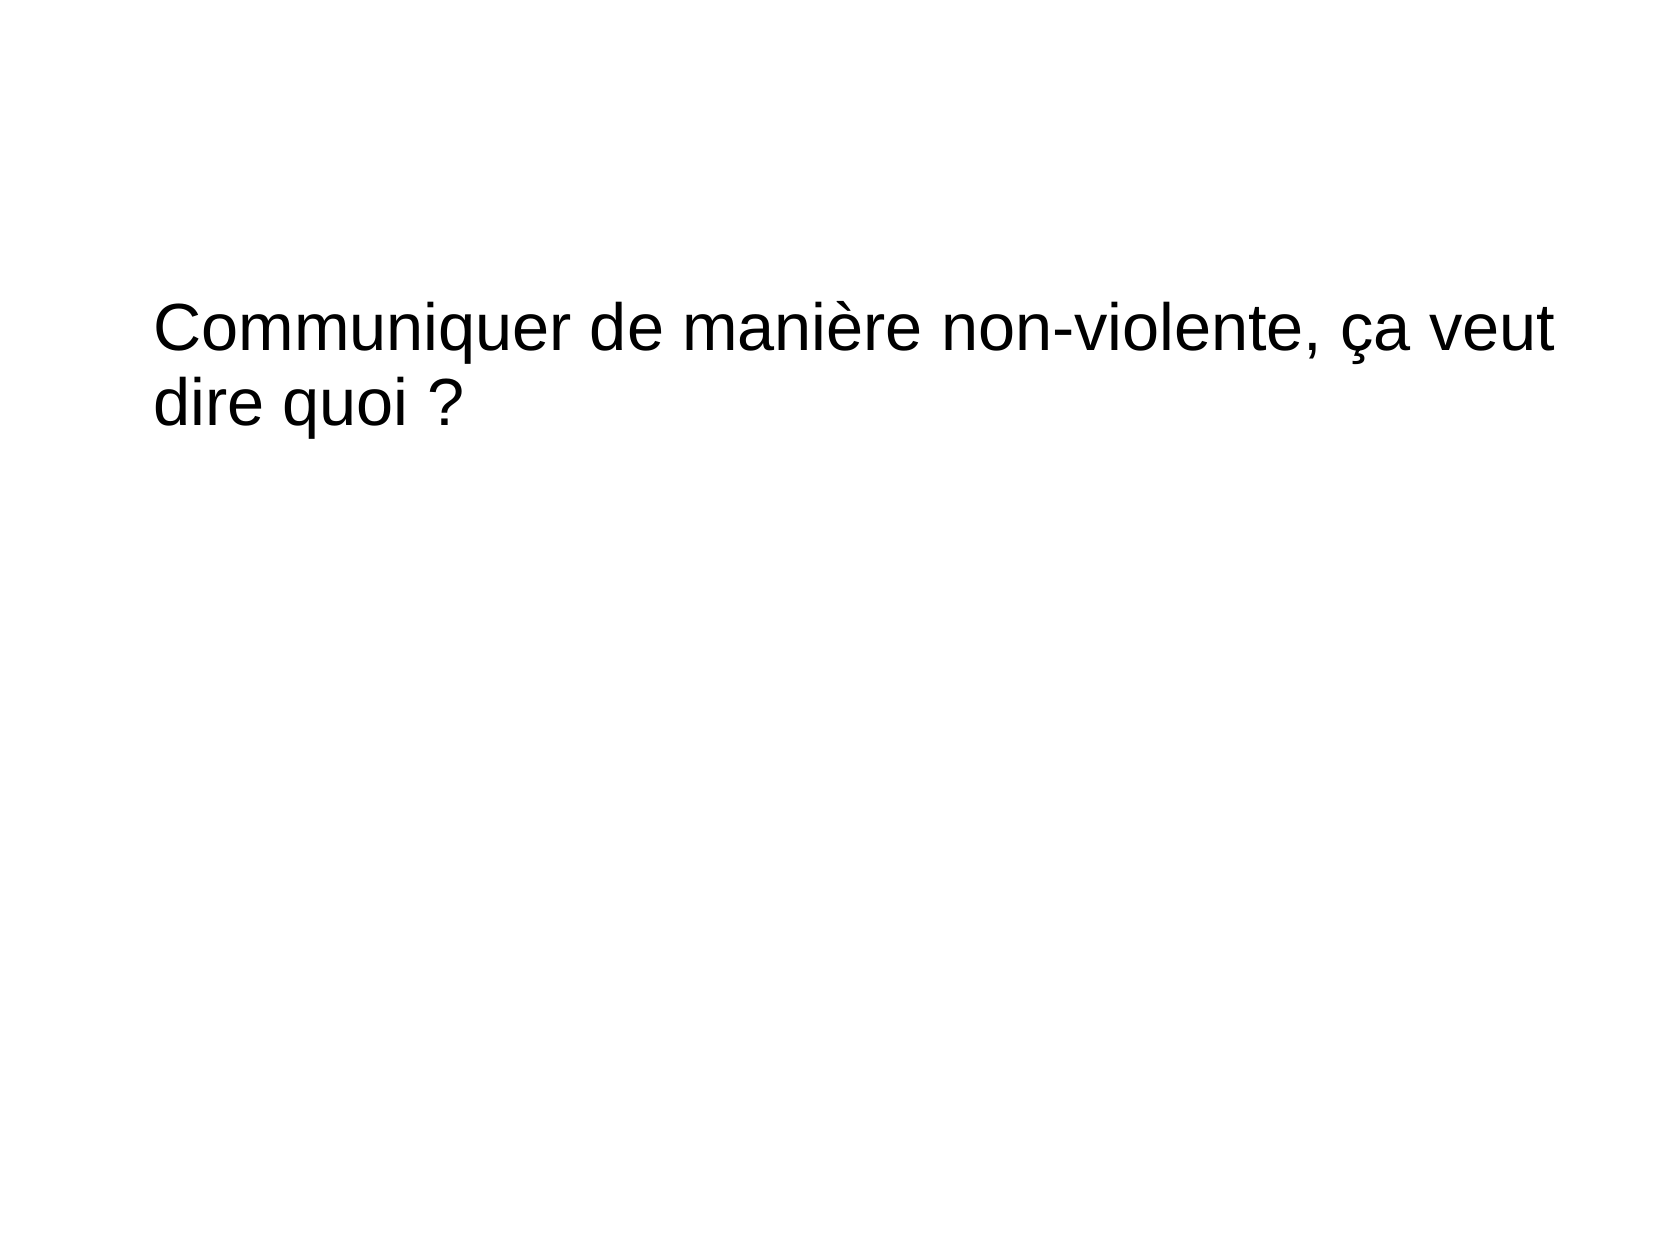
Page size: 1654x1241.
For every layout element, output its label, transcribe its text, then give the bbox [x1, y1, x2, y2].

list Communiquer de manière non-violente, ça veut dire quoi ? [82, 290, 1571, 1010]
